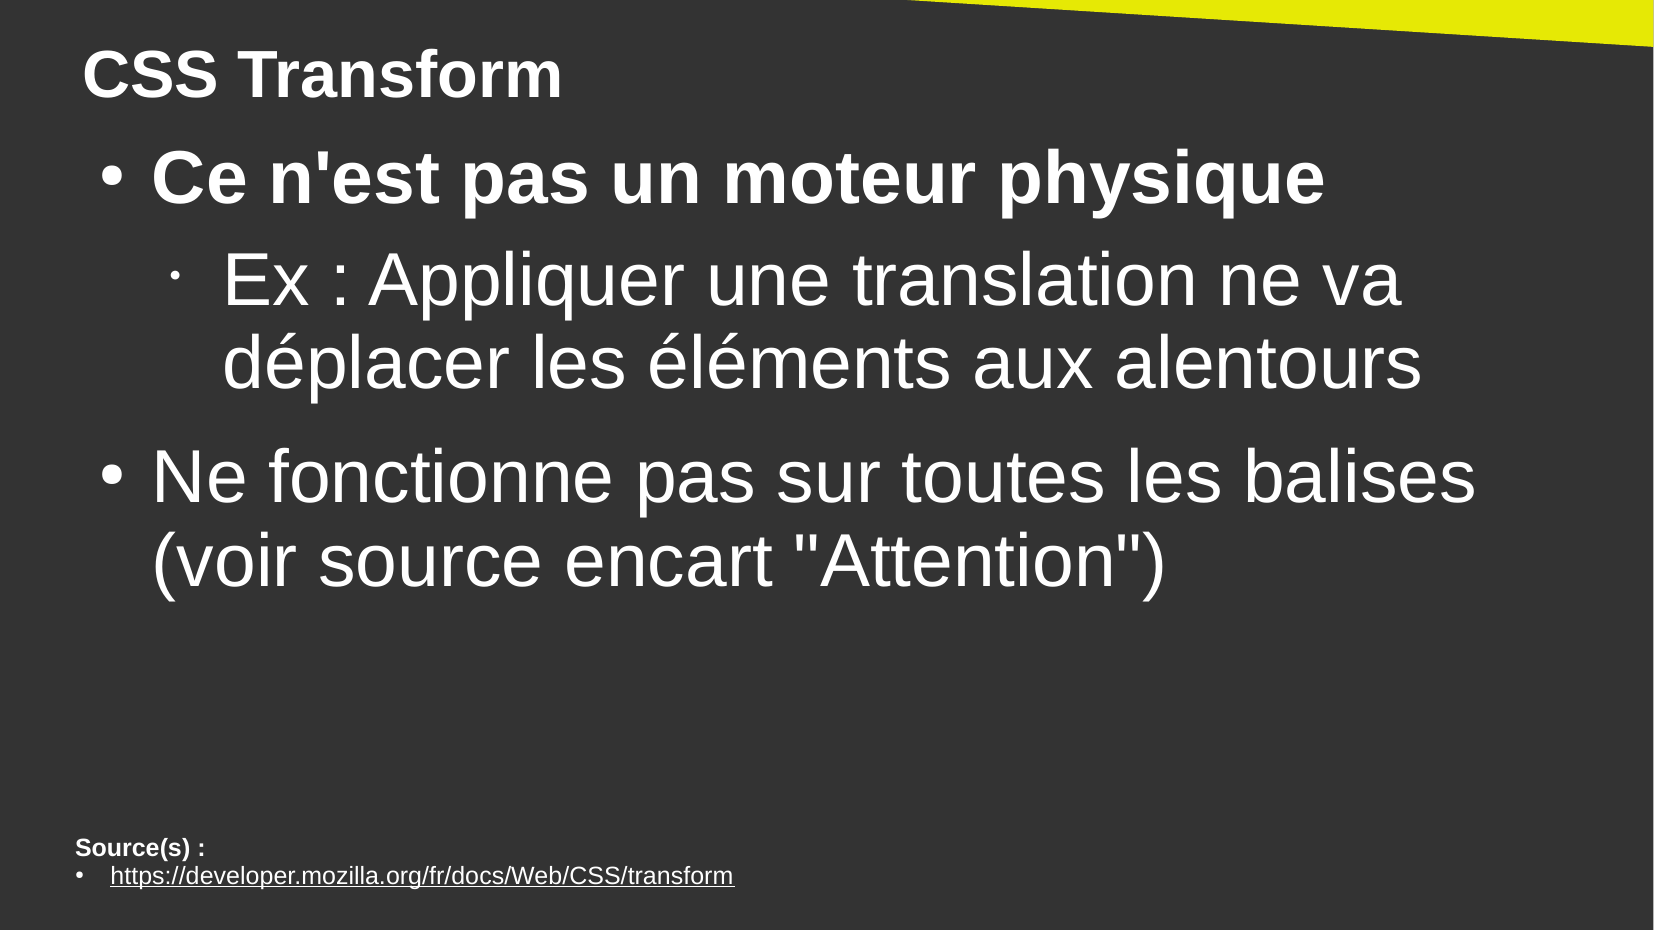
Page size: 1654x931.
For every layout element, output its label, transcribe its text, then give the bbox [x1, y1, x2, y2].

list Ce n'est pas un moteur physique Ex : Appliquer une translation ne va déplacer les éléments aux alentours Ne fonctionne pas sur toutes les balises (voir source encart "Attention") [80, 135, 1620, 733]
text_box Source(s) : https://developer.mozilla.org/fr/docs/Web/CSS/transform [60, 826, 1546, 898]
title CSS Transform [82, 37, 1571, 114]
text_box [907, 0, 1654, 47]
